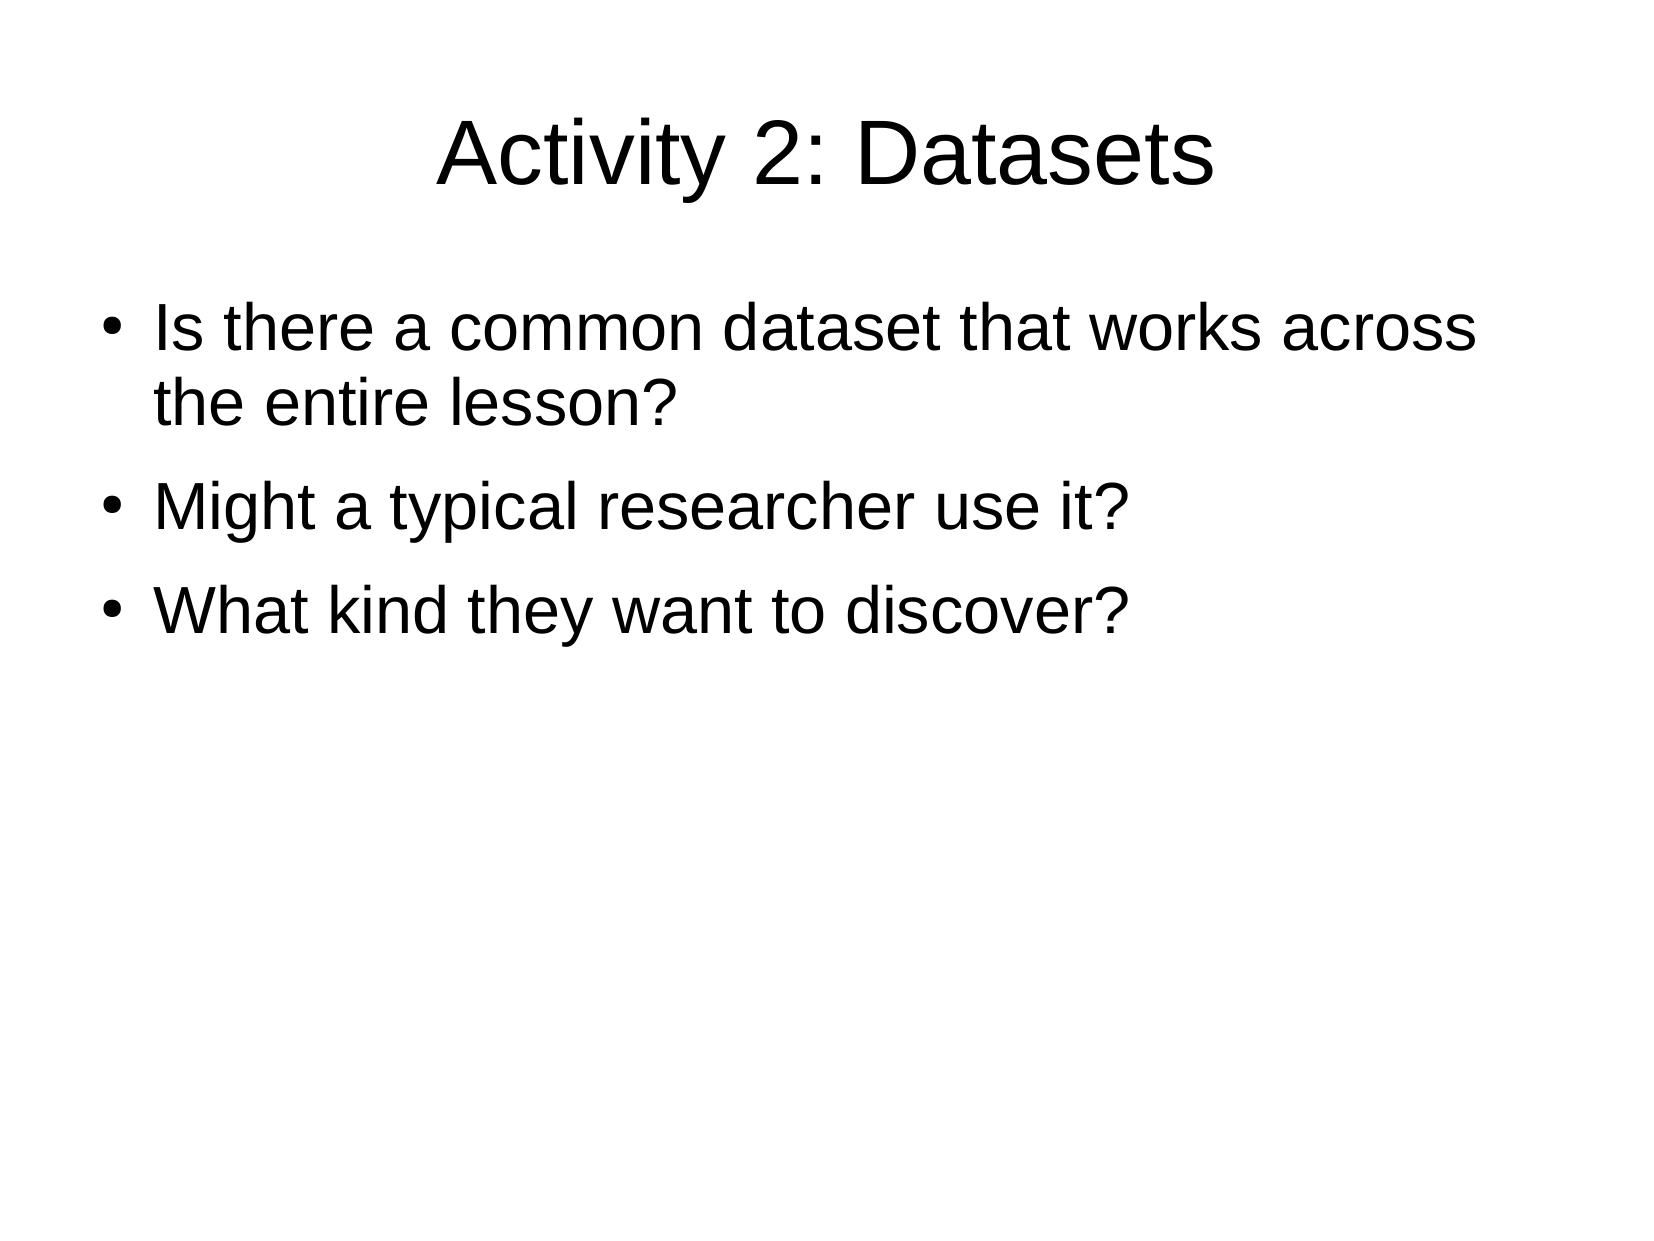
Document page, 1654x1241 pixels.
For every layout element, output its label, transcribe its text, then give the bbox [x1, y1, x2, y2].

list Is there a common dataset that works across the entire lesson? Might a typical researcher use it? What kind they want to discover? [82, 290, 1571, 1010]
title Activity 2: Datasets [82, 49, 1571, 257]
